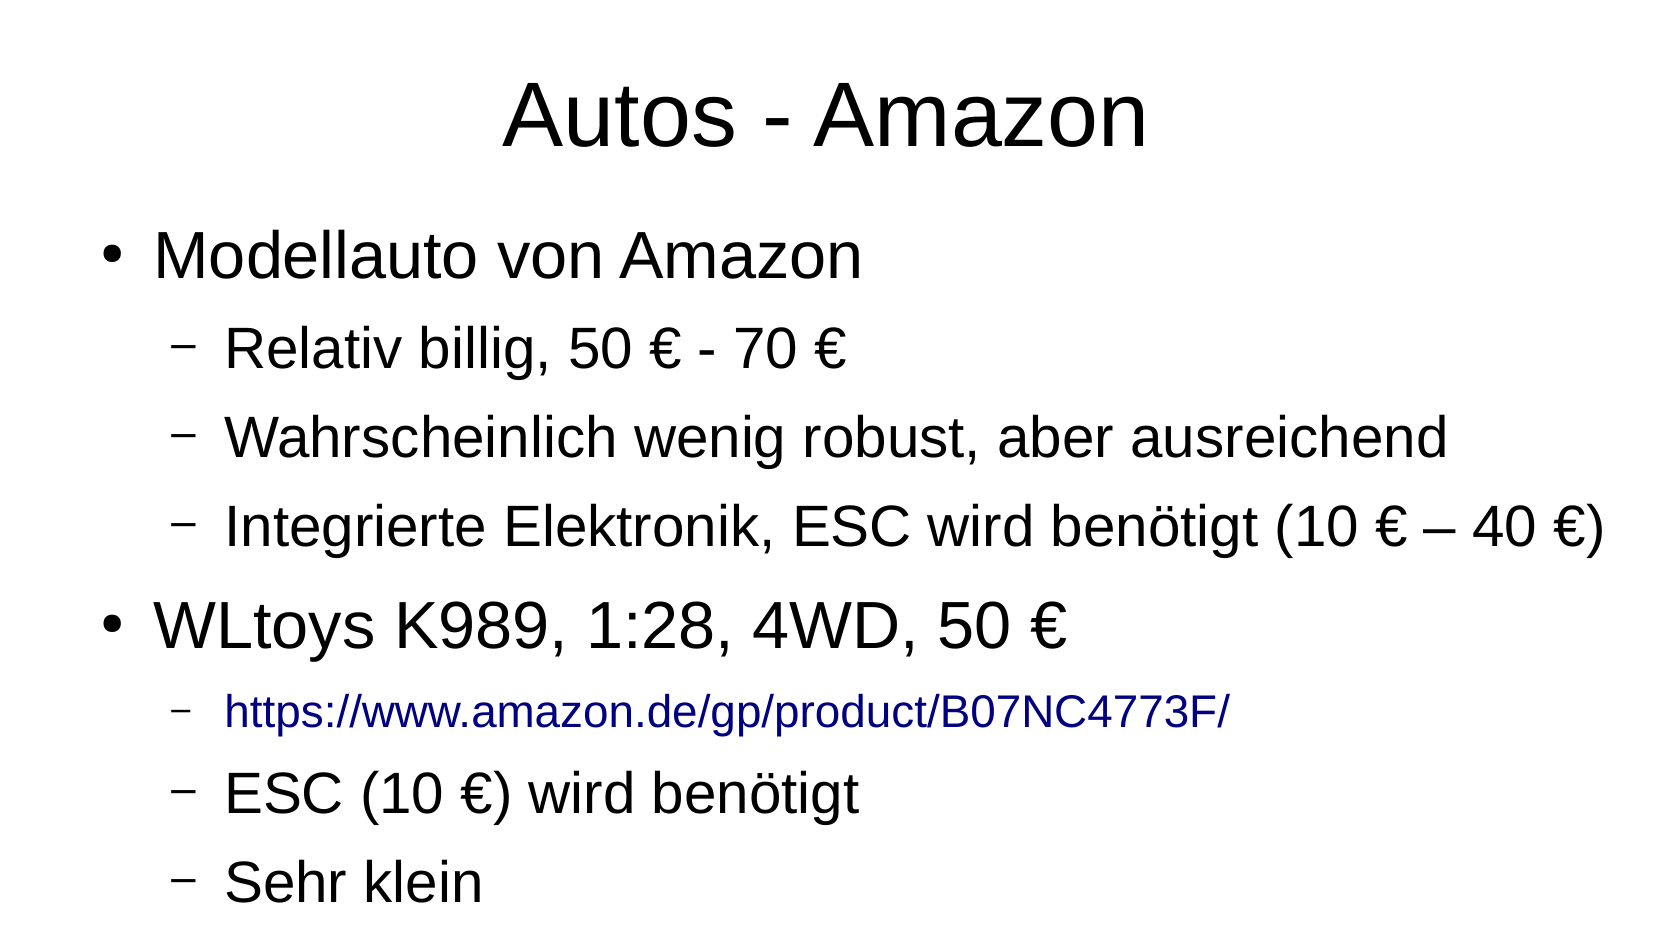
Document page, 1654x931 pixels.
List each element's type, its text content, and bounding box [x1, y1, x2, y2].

list Modellauto von Amazon Relativ billig, 50 € - 70 € Wahrscheinlich wenig robust, aber ausreichend Integrierte Elektronik, ESC wird benötigt (10 € – 40 €) WLtoys K989, 1:28, 4WD, 50 € https://www.amazon.de/gp/product/B07NC4773F/ ESC (10 €) wird benötigt Sehr klein [82, 217, 1619, 922]
title Autos - Amazon [82, 37, 1571, 193]
